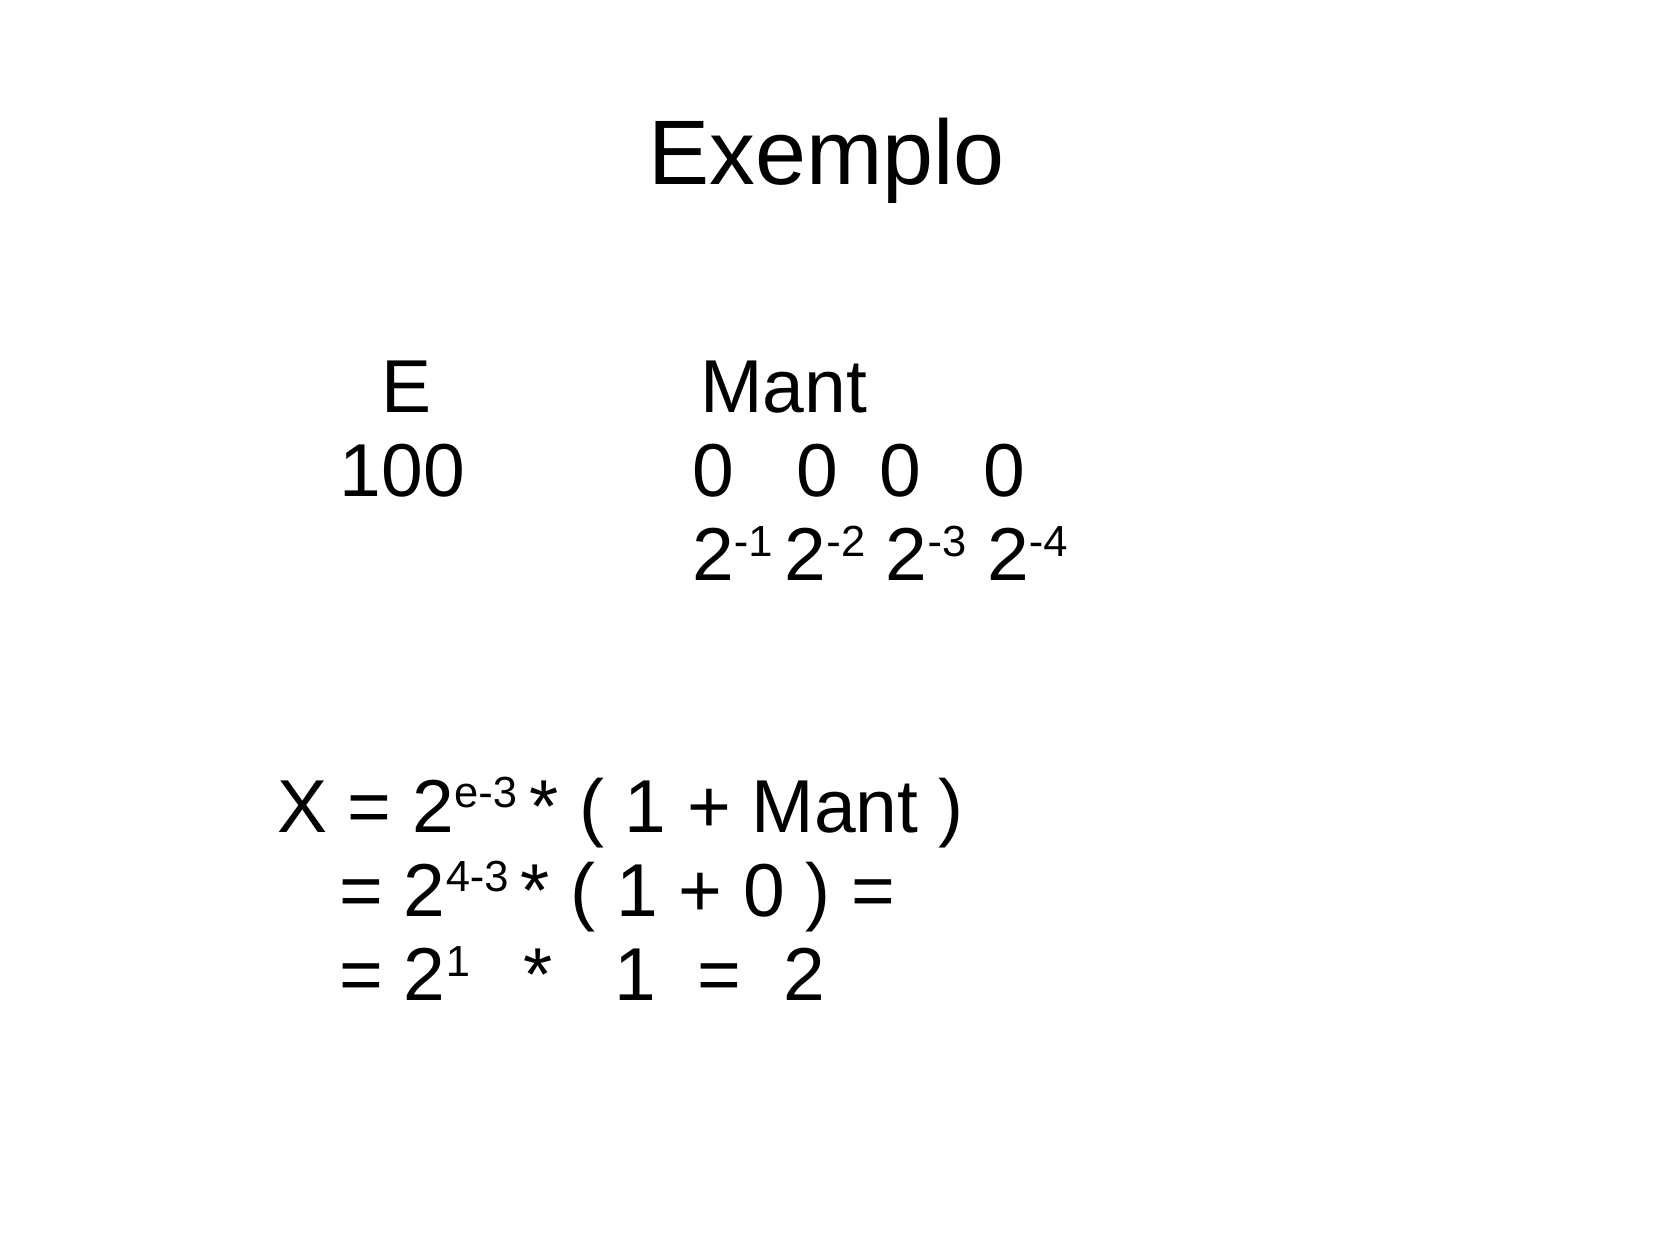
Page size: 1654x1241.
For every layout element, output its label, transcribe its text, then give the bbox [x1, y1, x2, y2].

title Exemplo [82, 49, 1571, 257]
text_box E Mant 100 0 0 0 0 2-1 2-2 2-3 2-4 X = 2e-3 * ( 1 + Mant ) = 24-3 * ( 1 + 0 ) = = 21 * 1 = 2 [262, 337, 1083, 1241]
